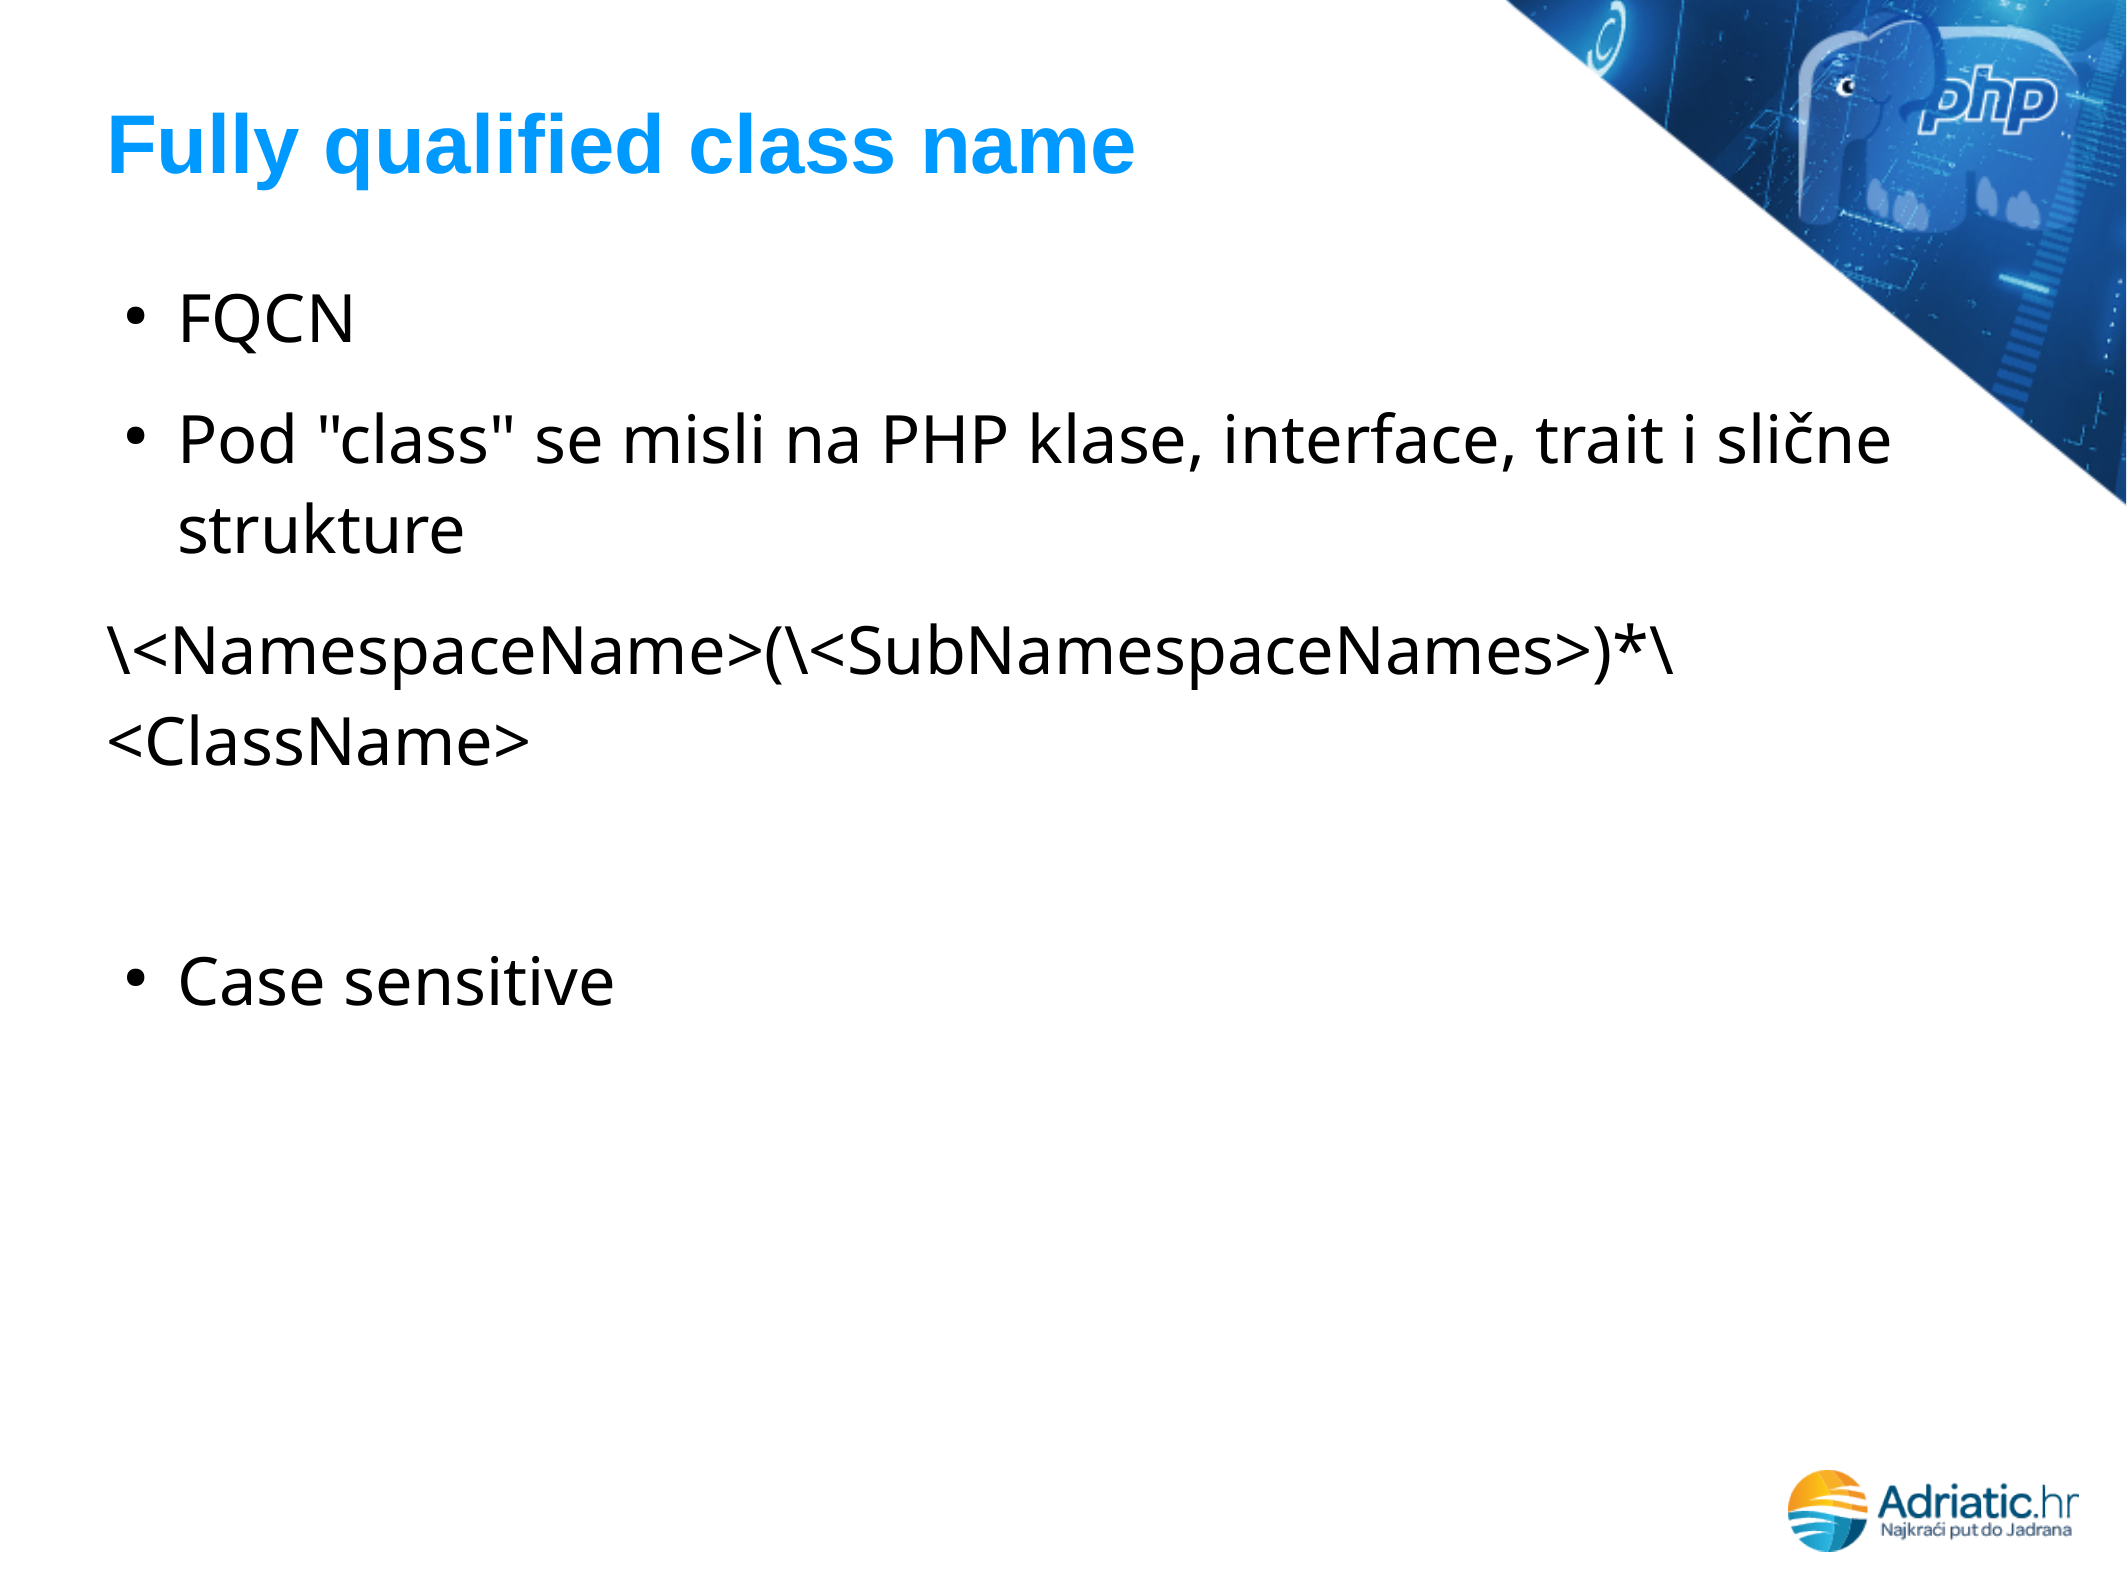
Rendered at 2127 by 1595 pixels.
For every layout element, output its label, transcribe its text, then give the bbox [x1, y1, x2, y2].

picture [1788, 1470, 2079, 1552]
list FQCN Pod "class" se misli na PHP klase, interface, trait i slične strukture \<NamespaceName>(\<SubNamespaceNames>)*\<ClassName> Case sensitive [106, 271, 2032, 1453]
title Fully qualified class name [106, 70, 1630, 219]
picture [1505, 0, 2127, 625]
